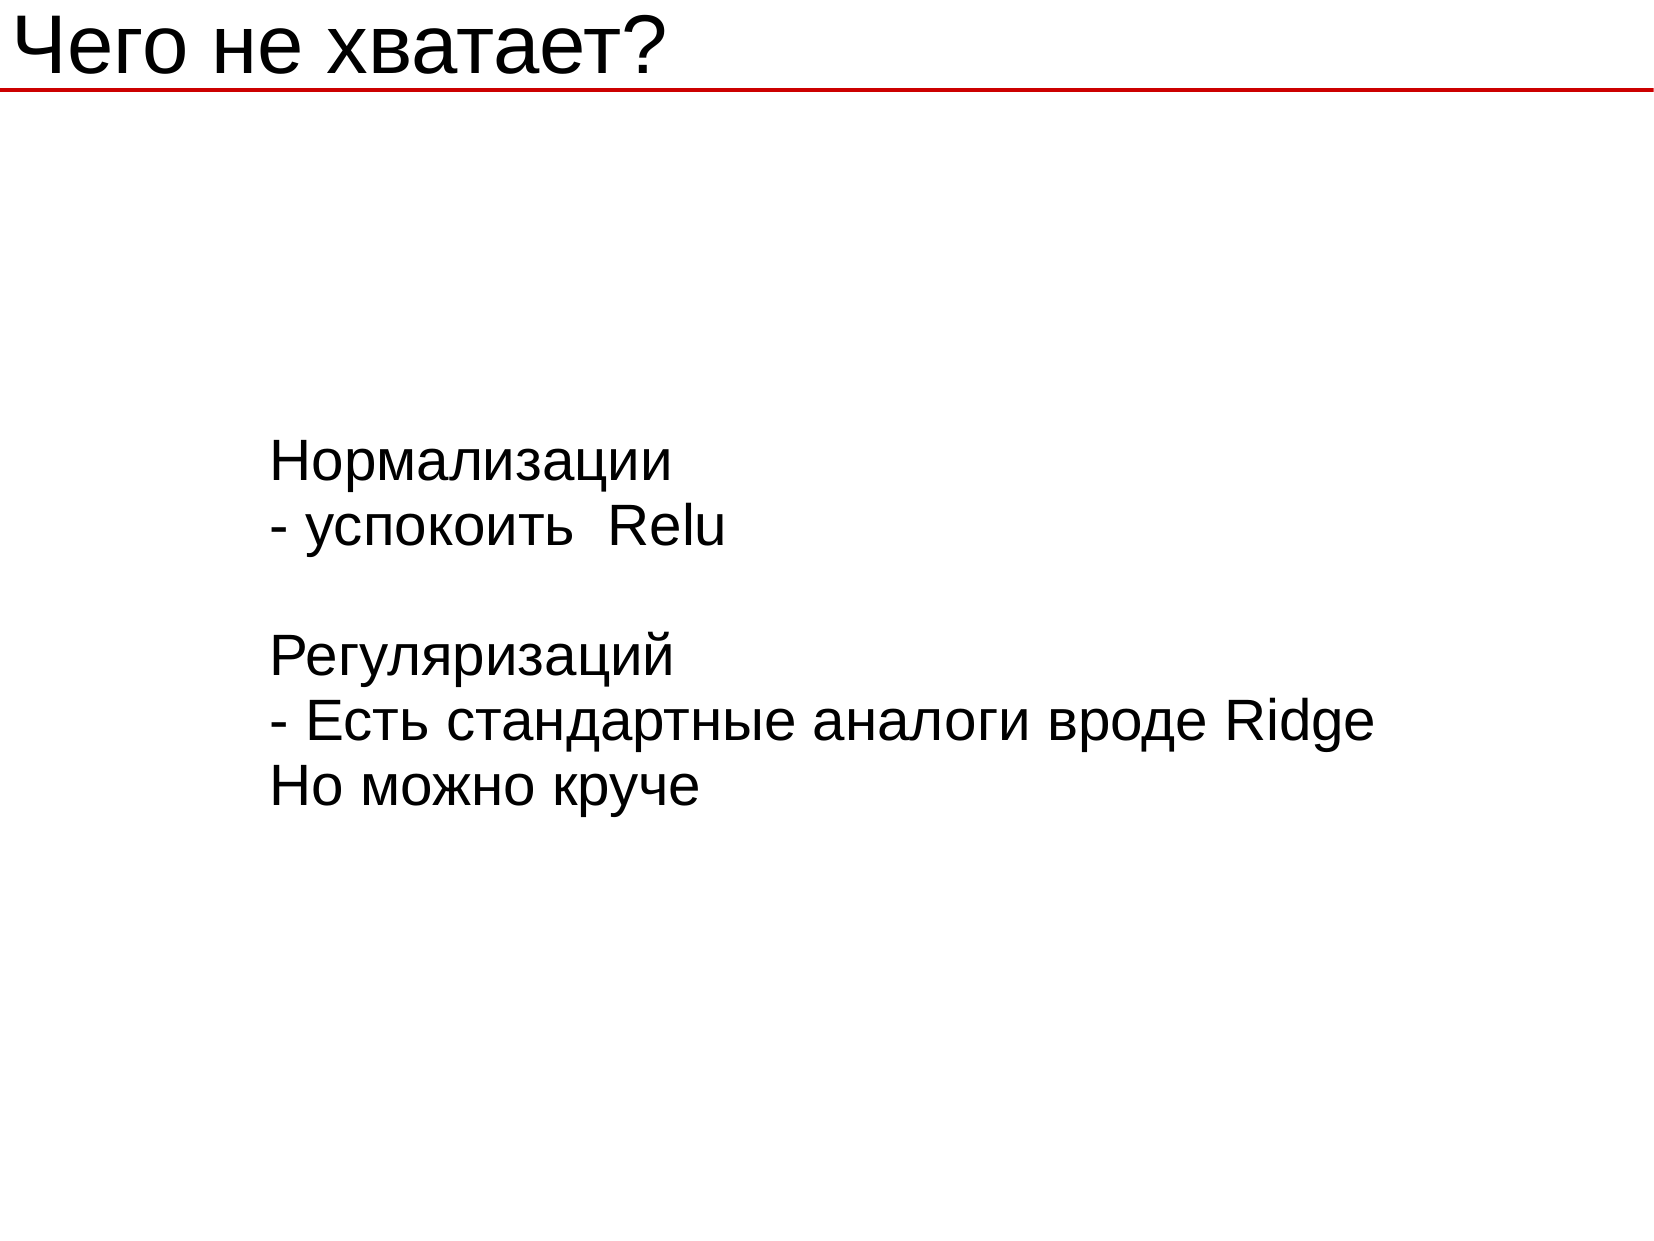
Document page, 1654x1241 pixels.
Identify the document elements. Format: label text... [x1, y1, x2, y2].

text_box Нормализации - успокоить Relu Регуляризаций - Есть стандартные аналоги вроде Ridge Но можно круче [255, 420, 1516, 856]
title Чего не хватает? [11, 0, 1501, 91]
